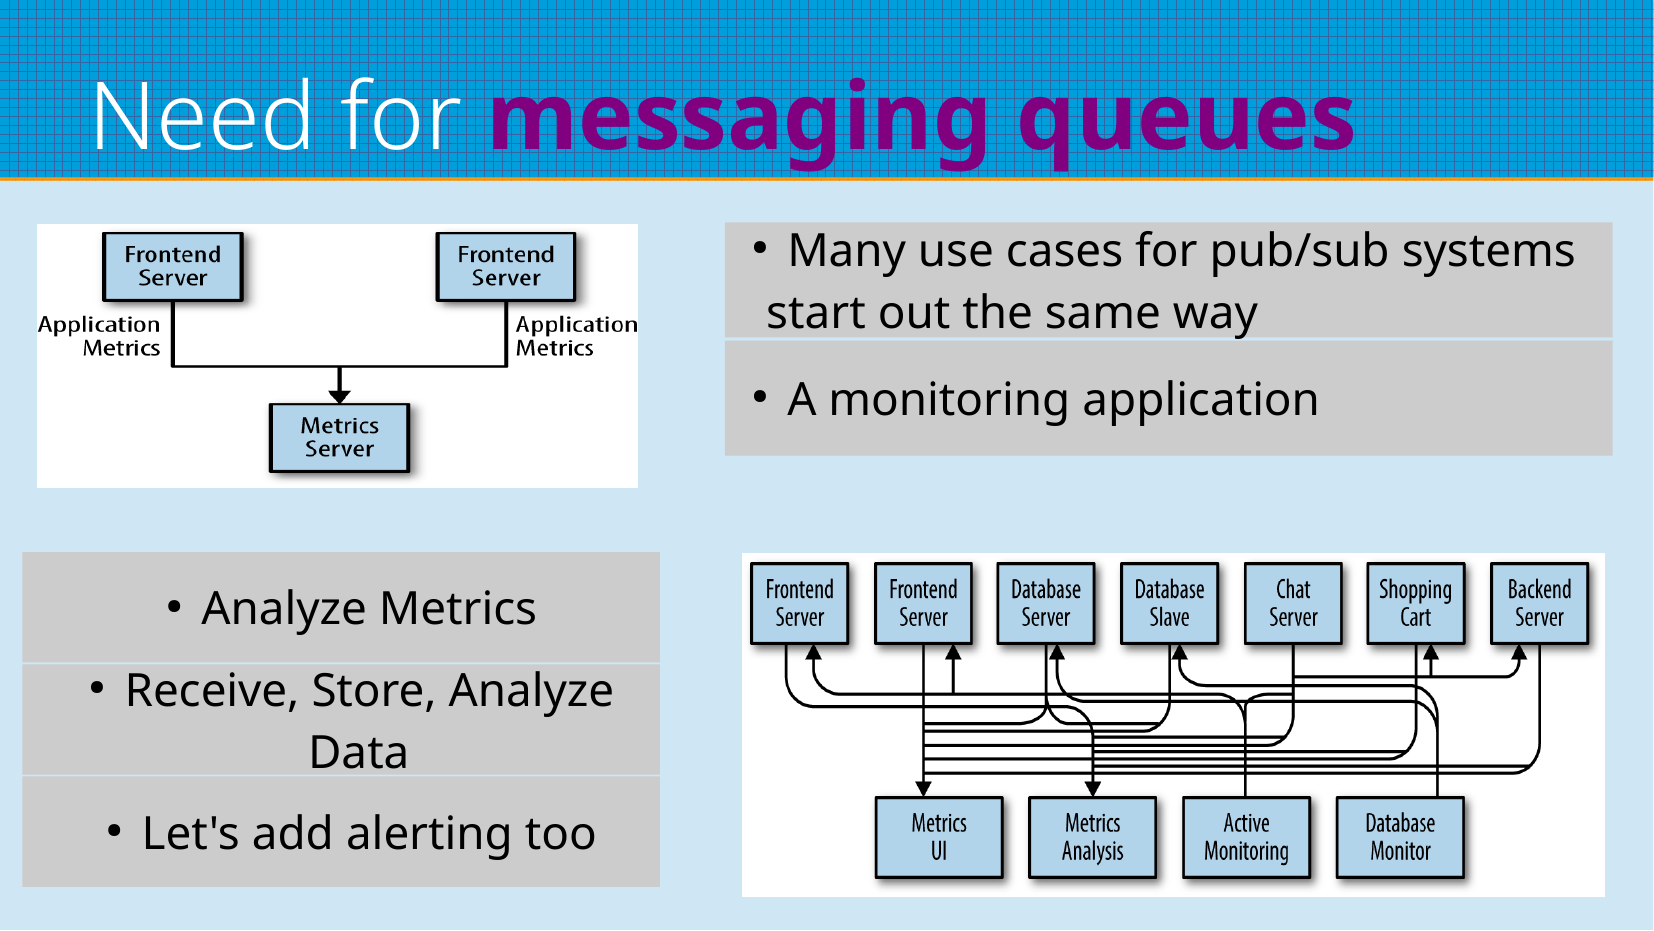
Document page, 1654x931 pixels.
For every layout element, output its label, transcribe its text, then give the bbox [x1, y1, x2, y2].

text_box Analyze Metrics [22, 552, 660, 663]
picture [742, 553, 1605, 897]
title Need for messaging queues [88, 14, 1565, 178]
text_box Receive, Store, Analyze Data [22, 664, 660, 775]
text_box A monitoring application [724, 340, 1613, 456]
text_box Many use cases for pub/sub systems start out the same way [724, 222, 1613, 338]
picture [37, 224, 638, 488]
text_box Let's add alerting too [22, 776, 660, 887]
